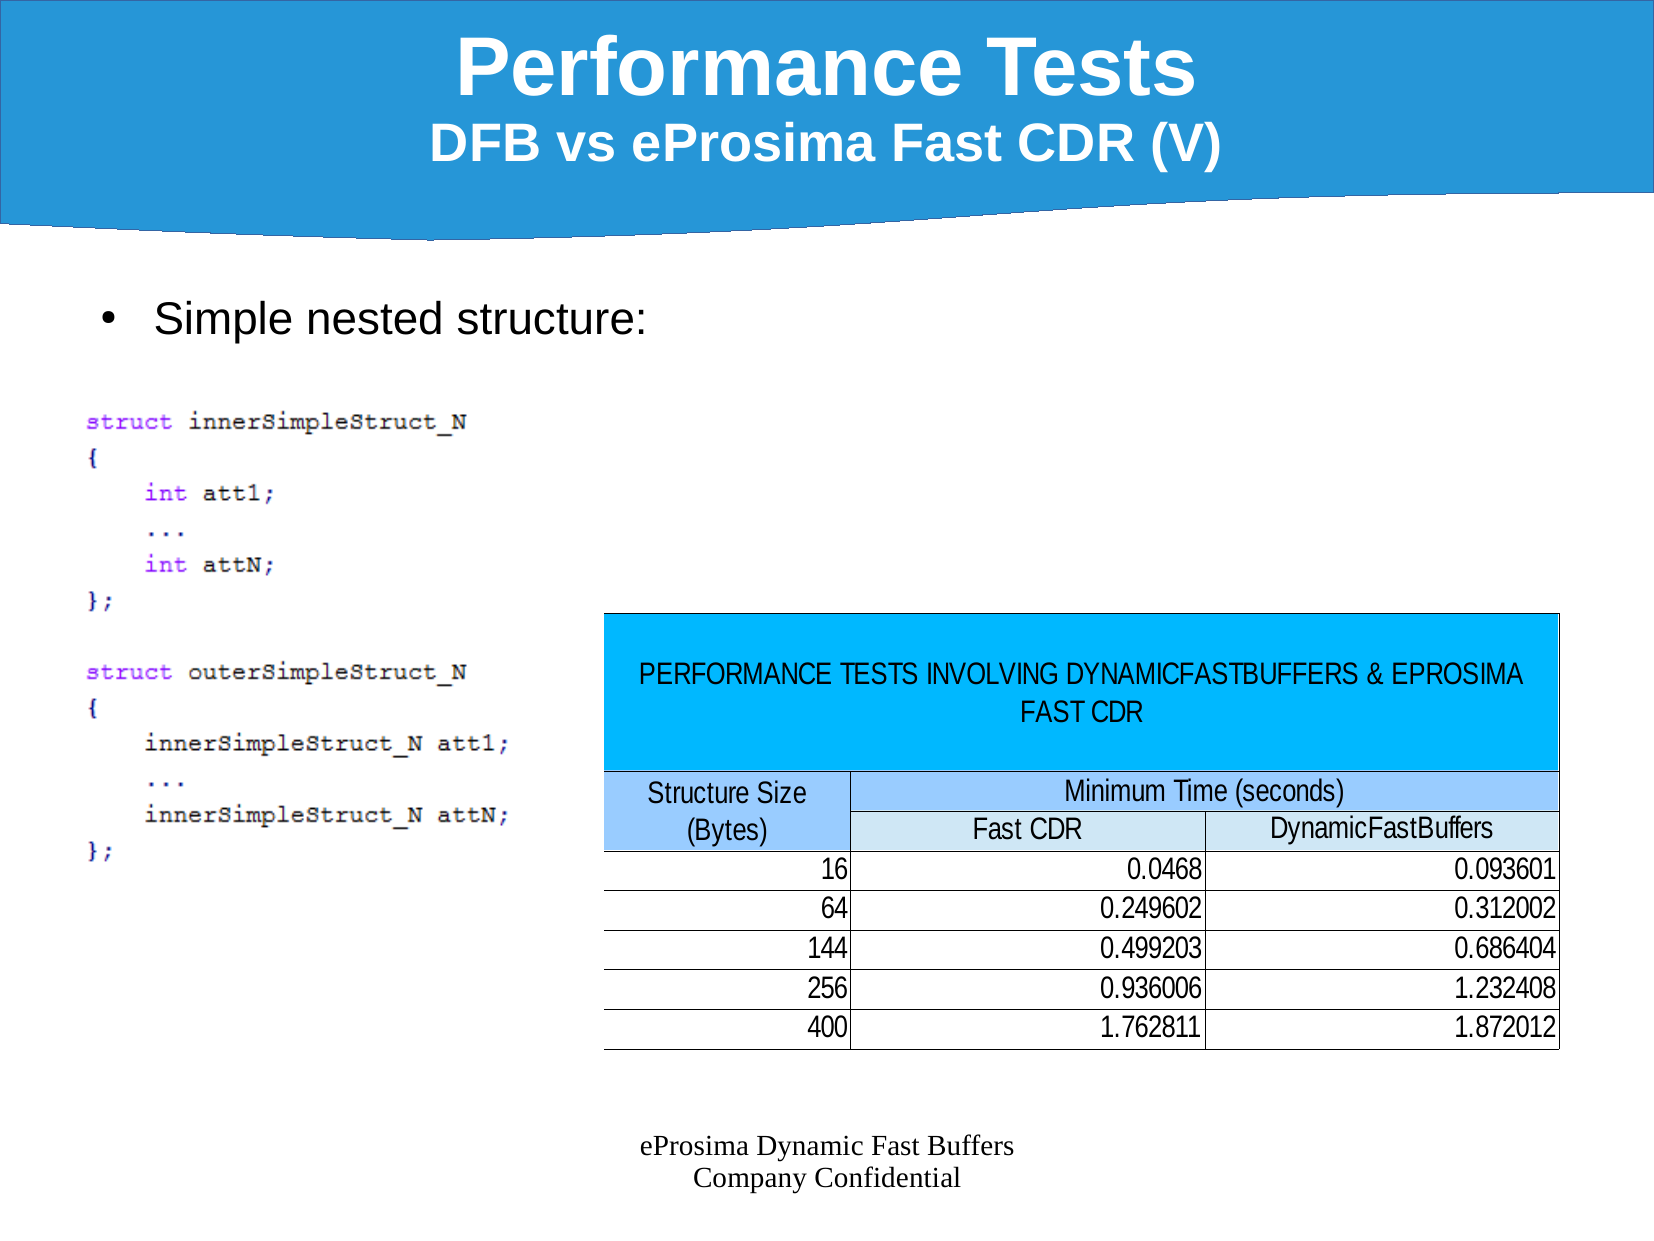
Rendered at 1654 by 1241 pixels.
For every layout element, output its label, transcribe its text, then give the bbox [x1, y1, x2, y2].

text_box Performance Tests DFB vs eProsima Fast CDR (V) [0, 0, 1654, 241]
picture [604, 613, 1561, 1051]
list Simple nested structure: [82, 293, 1571, 1063]
picture [84, 406, 514, 867]
